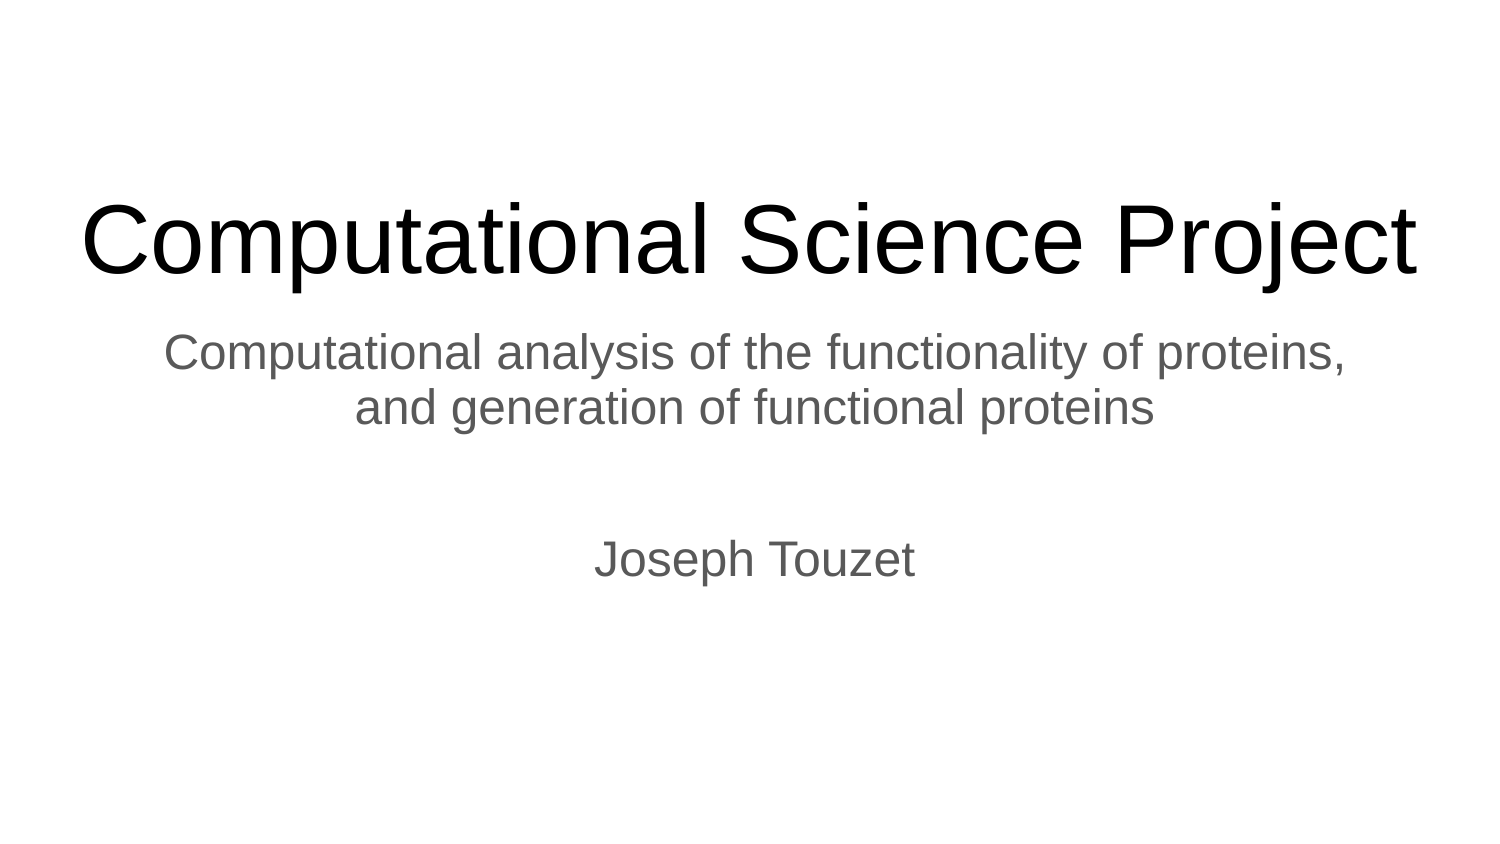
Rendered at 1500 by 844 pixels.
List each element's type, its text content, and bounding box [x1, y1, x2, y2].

subtitle Computational analysis of the functionality of proteins, and generation of functional proteins [55, 309, 1454, 451]
title Computational Science Project [51, 126, 1449, 310]
subtitle Joseph Touzet [55, 516, 1454, 624]
